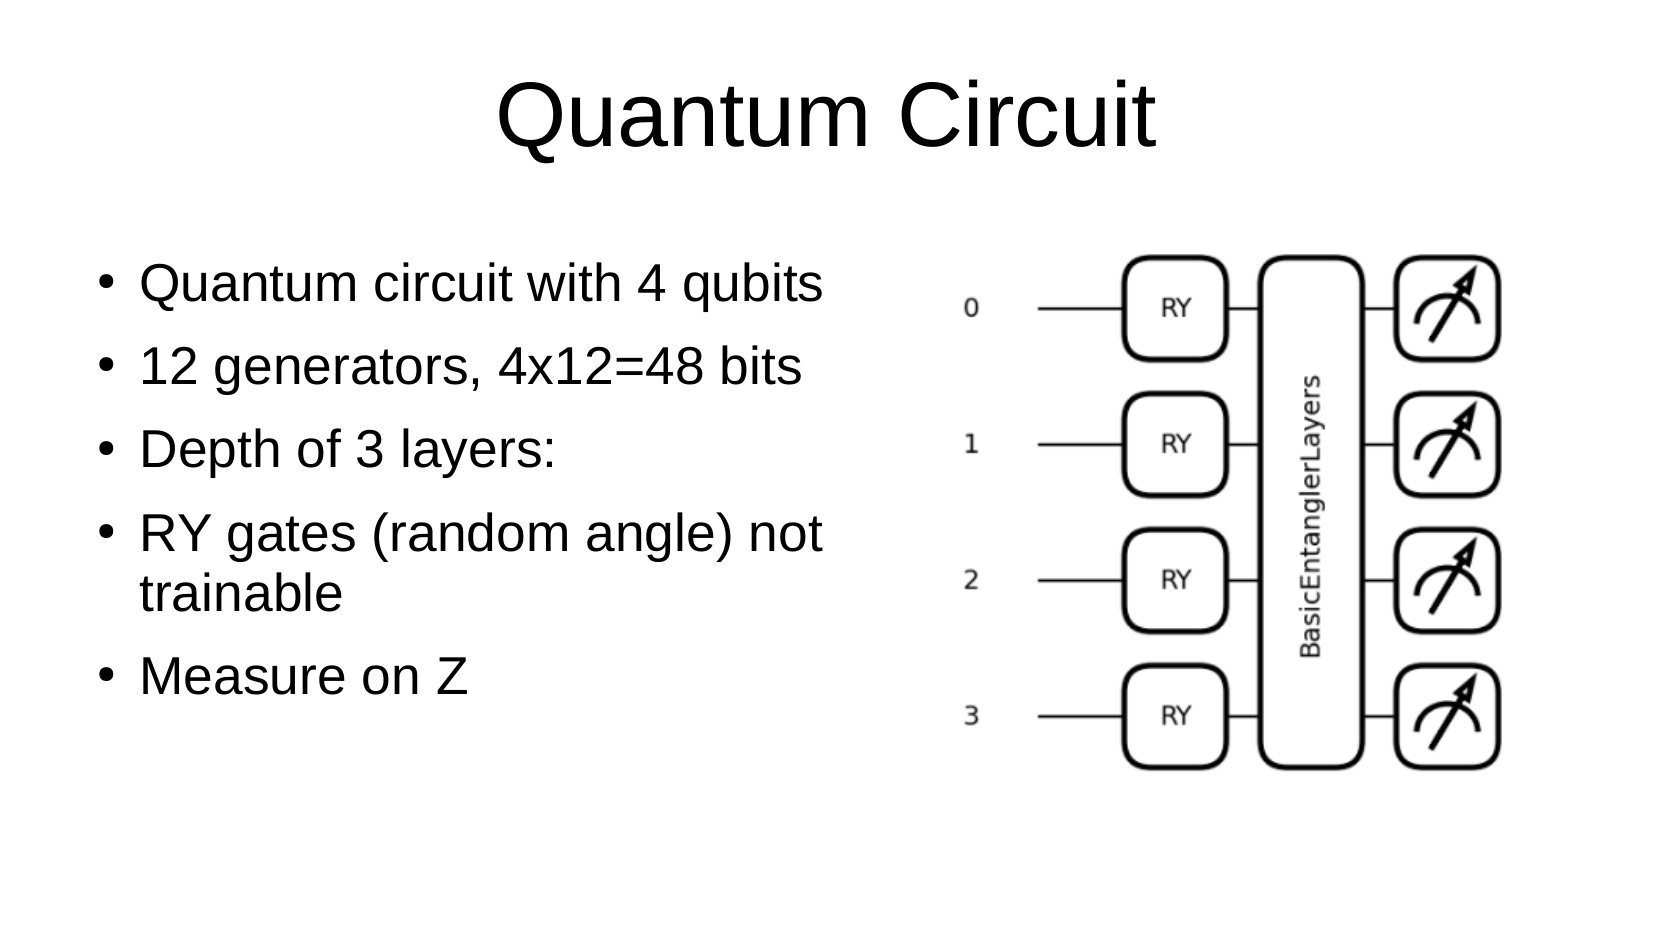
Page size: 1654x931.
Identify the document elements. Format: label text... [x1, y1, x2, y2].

picture [915, 192, 1563, 821]
list Quantum circuit with 4 qubits 12 generators, 4x12=48 bits Depth of 3 layers: RY gates (random angle) not trainable Measure on Z [82, 169, 916, 709]
title Quantum Circuit [82, 37, 1571, 193]
